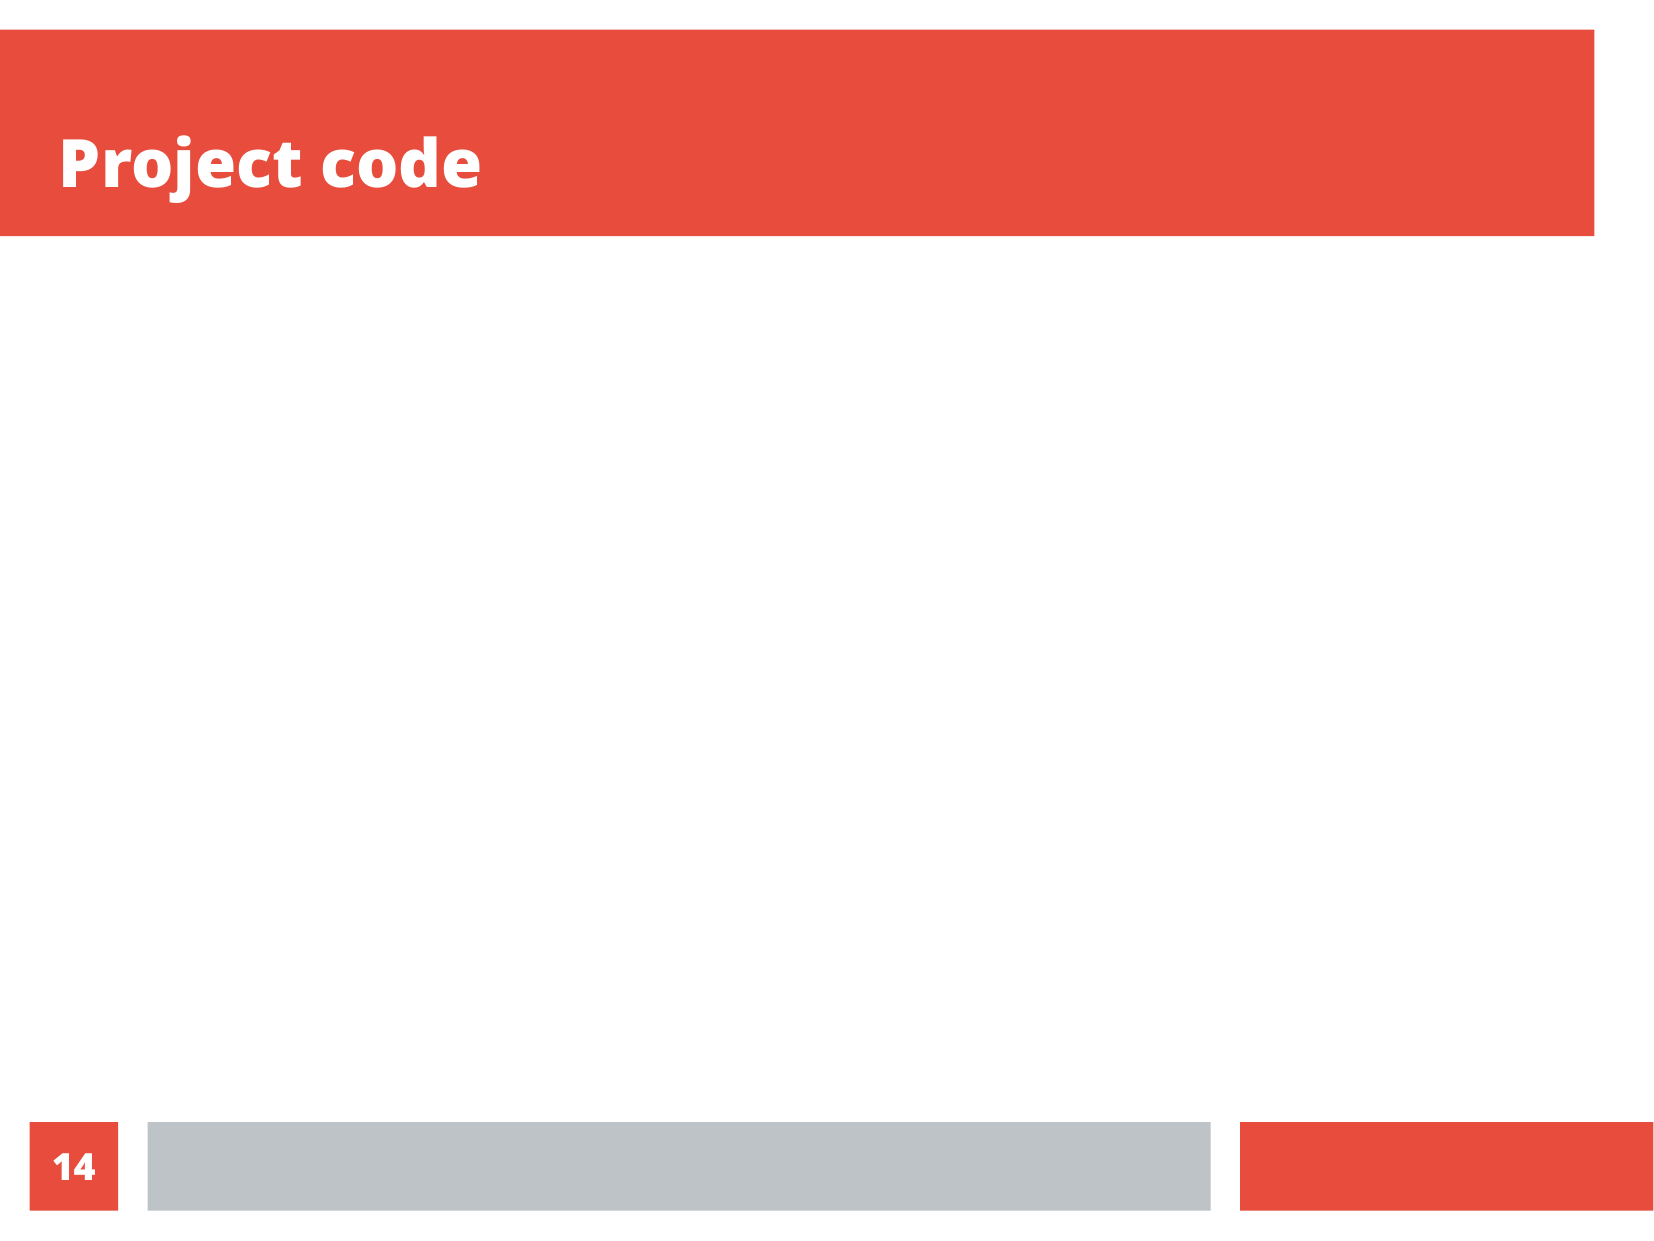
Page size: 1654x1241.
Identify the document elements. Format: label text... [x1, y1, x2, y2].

title Project code [59, 59, 1595, 207]
